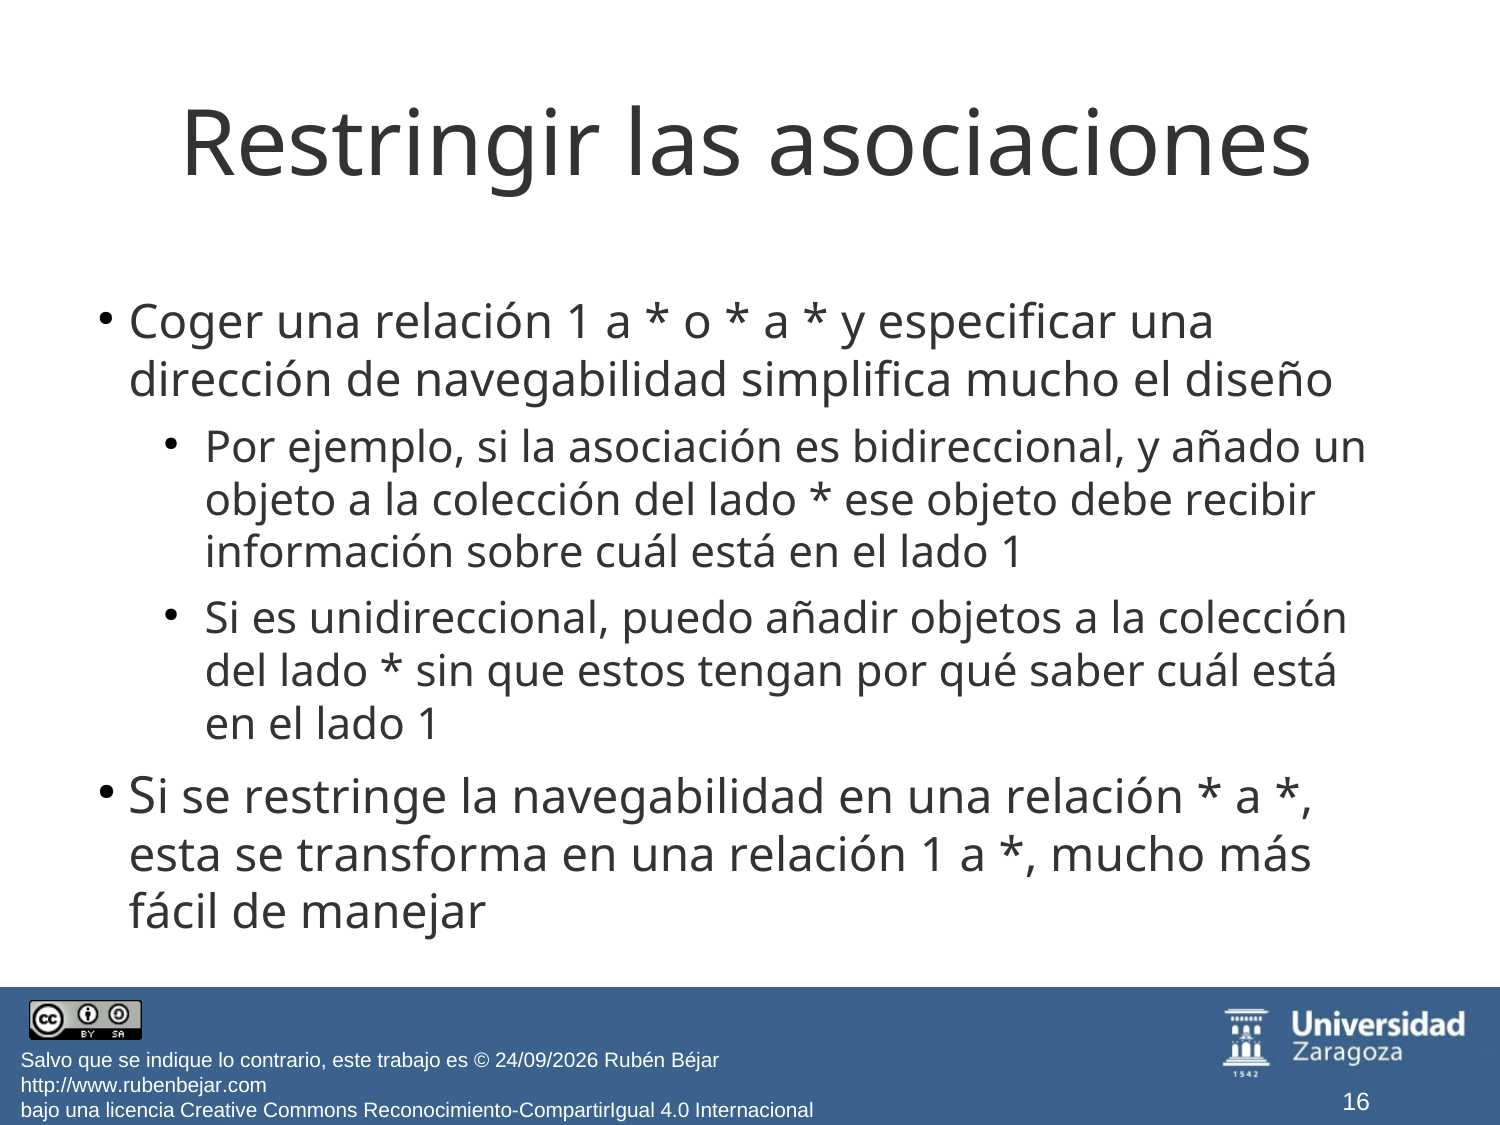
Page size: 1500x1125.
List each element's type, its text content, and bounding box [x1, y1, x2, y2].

title Restringir las asociaciones [74, 21, 1420, 257]
list Coger una relación 1 a * o * a * y especificar una dirección de navegabilidad simplifica mucho el diseño Por ejemplo, si la asociación es bidireccional, y añado un objeto a la colección del lado * ese objeto debe recibir información sobre cuál está en el lado 1 Si es unidireccional, puedo añadir objetos a la colección del lado * sin que estos tengan por qué saber cuál está en el lado 1 Si se restringe la navegabilidad en una relación * a *, esta se transforma en una relación 1 a *, mucho más fácil de manejar [82, 283, 1418, 957]
picture [0, 987, 1500, 1125]
